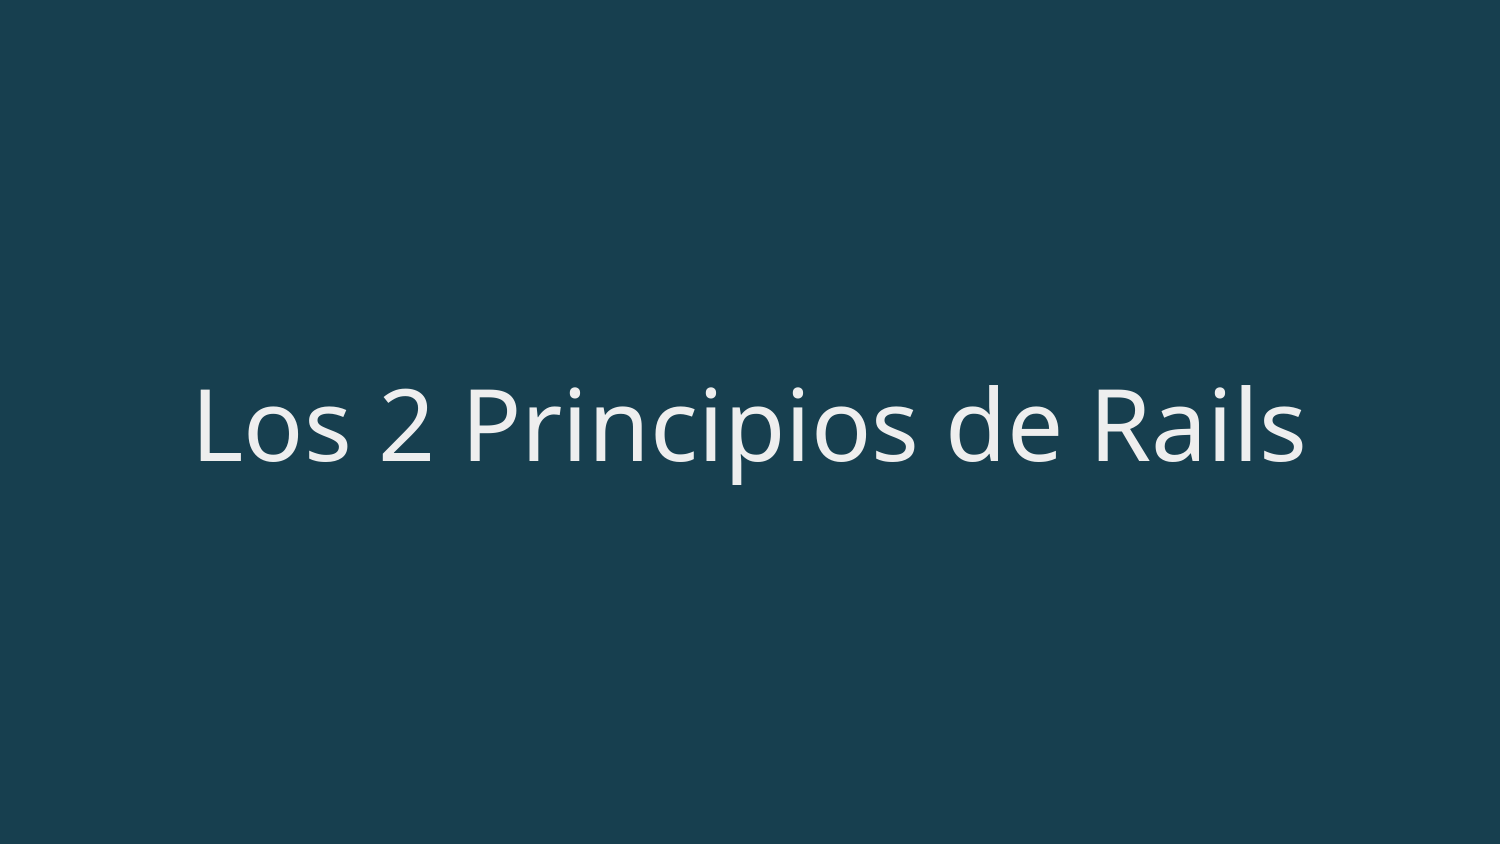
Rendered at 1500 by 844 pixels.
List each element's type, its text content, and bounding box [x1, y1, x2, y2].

text_box Los 2 Principios de Rails [74, 351, 1425, 493]
